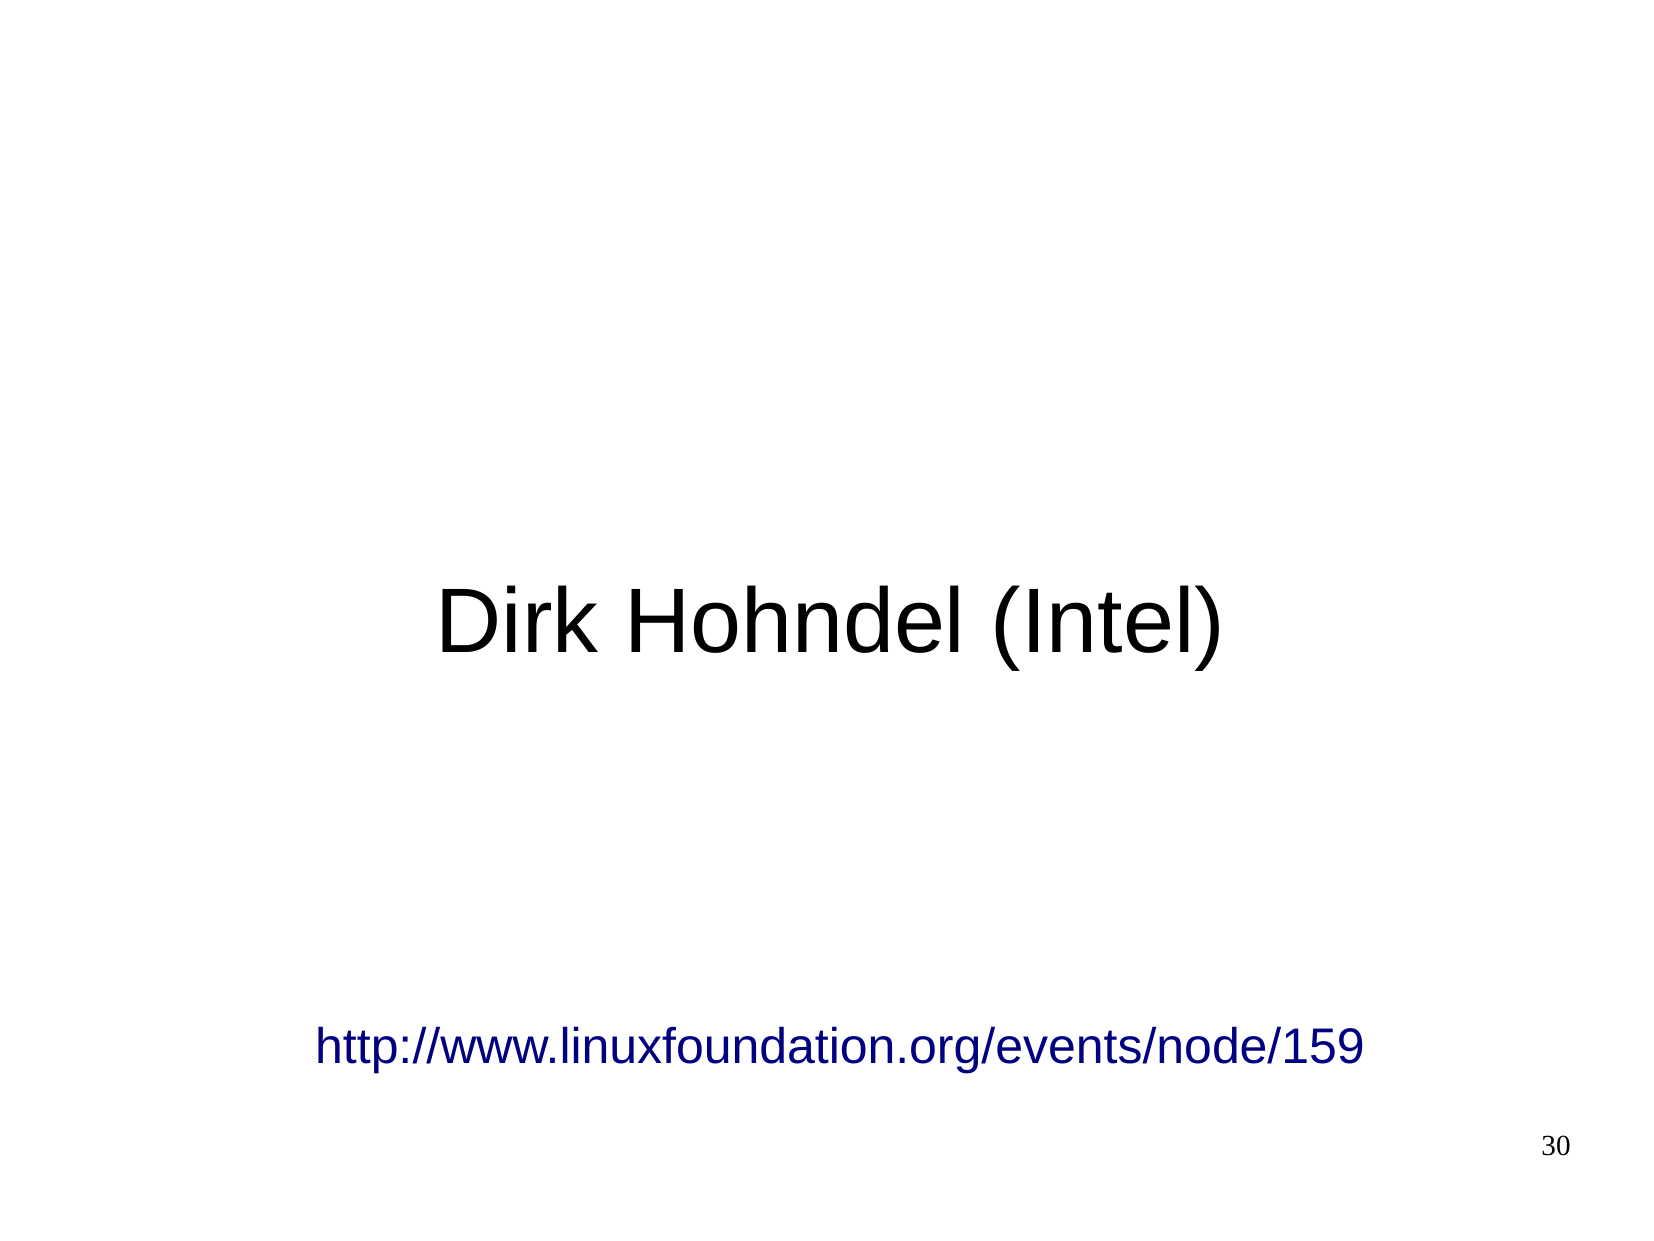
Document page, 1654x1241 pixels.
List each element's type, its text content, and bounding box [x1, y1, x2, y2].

title Dirk Hohndel (Intel) [86, 525, 1576, 718]
text_box http://www.linuxfoundation.org/events/node/159 [78, 1011, 1617, 1082]
